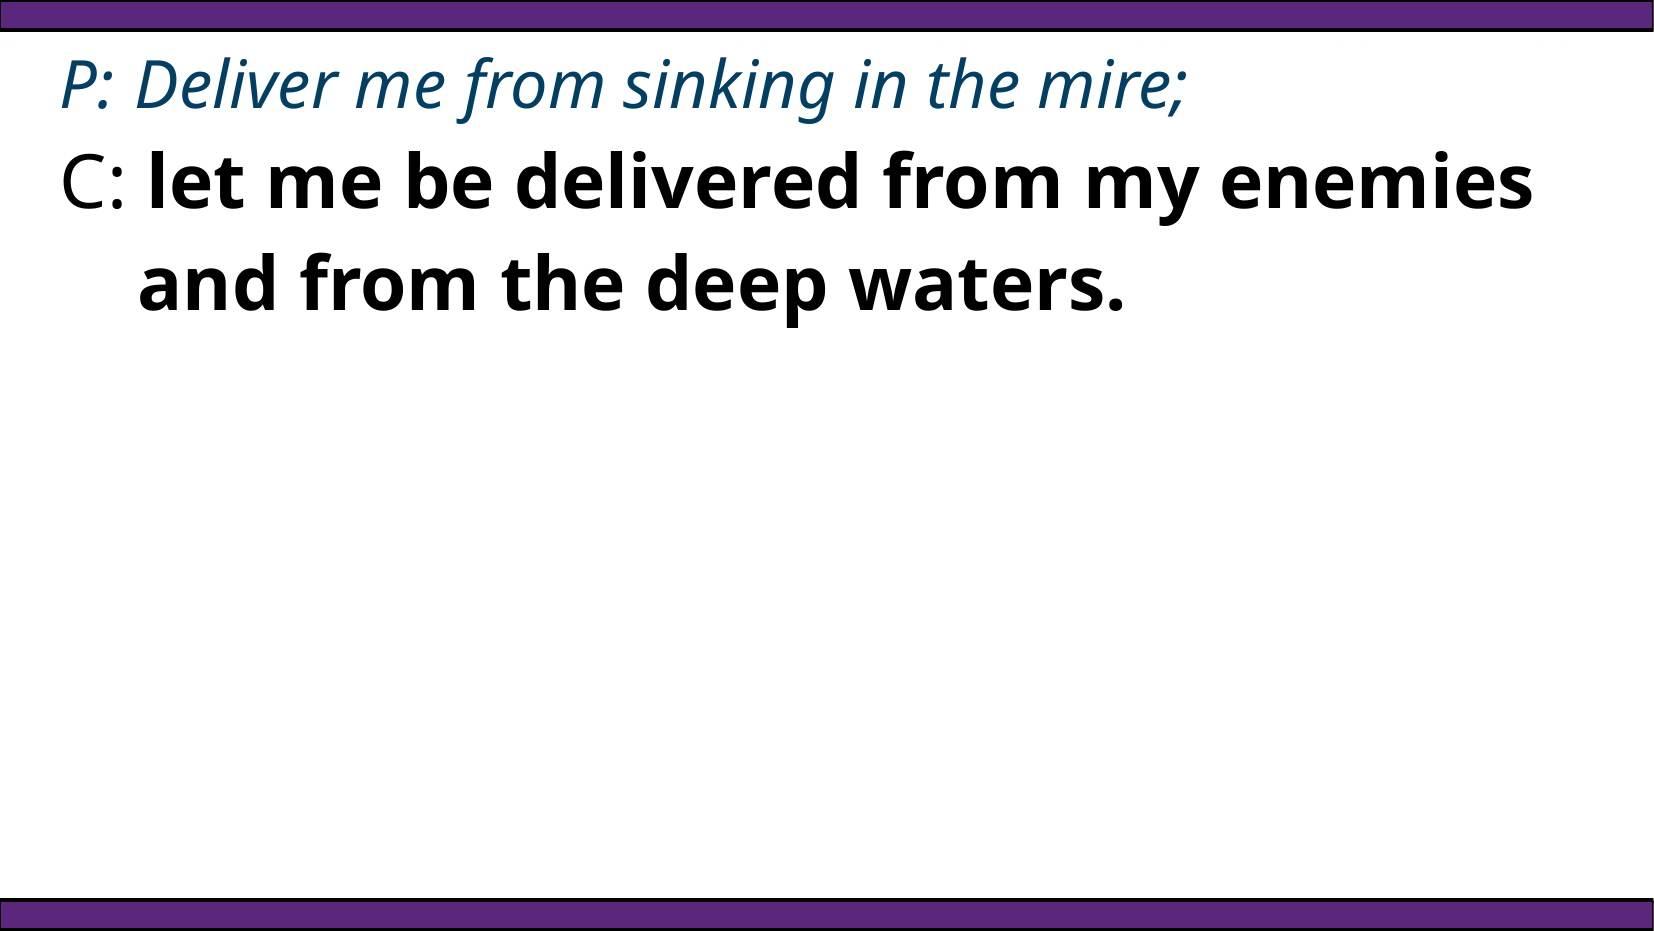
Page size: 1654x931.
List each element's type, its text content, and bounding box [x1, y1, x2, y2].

text_box [0, 0, 1654, 31]
text_box P: Deliver me from sinking in the mire; C: let me be delivered from my enemies and from the deep waters. [45, 30, 1606, 348]
picture [0, 31, 1654, 900]
text_box [0, 900, 1654, 931]
